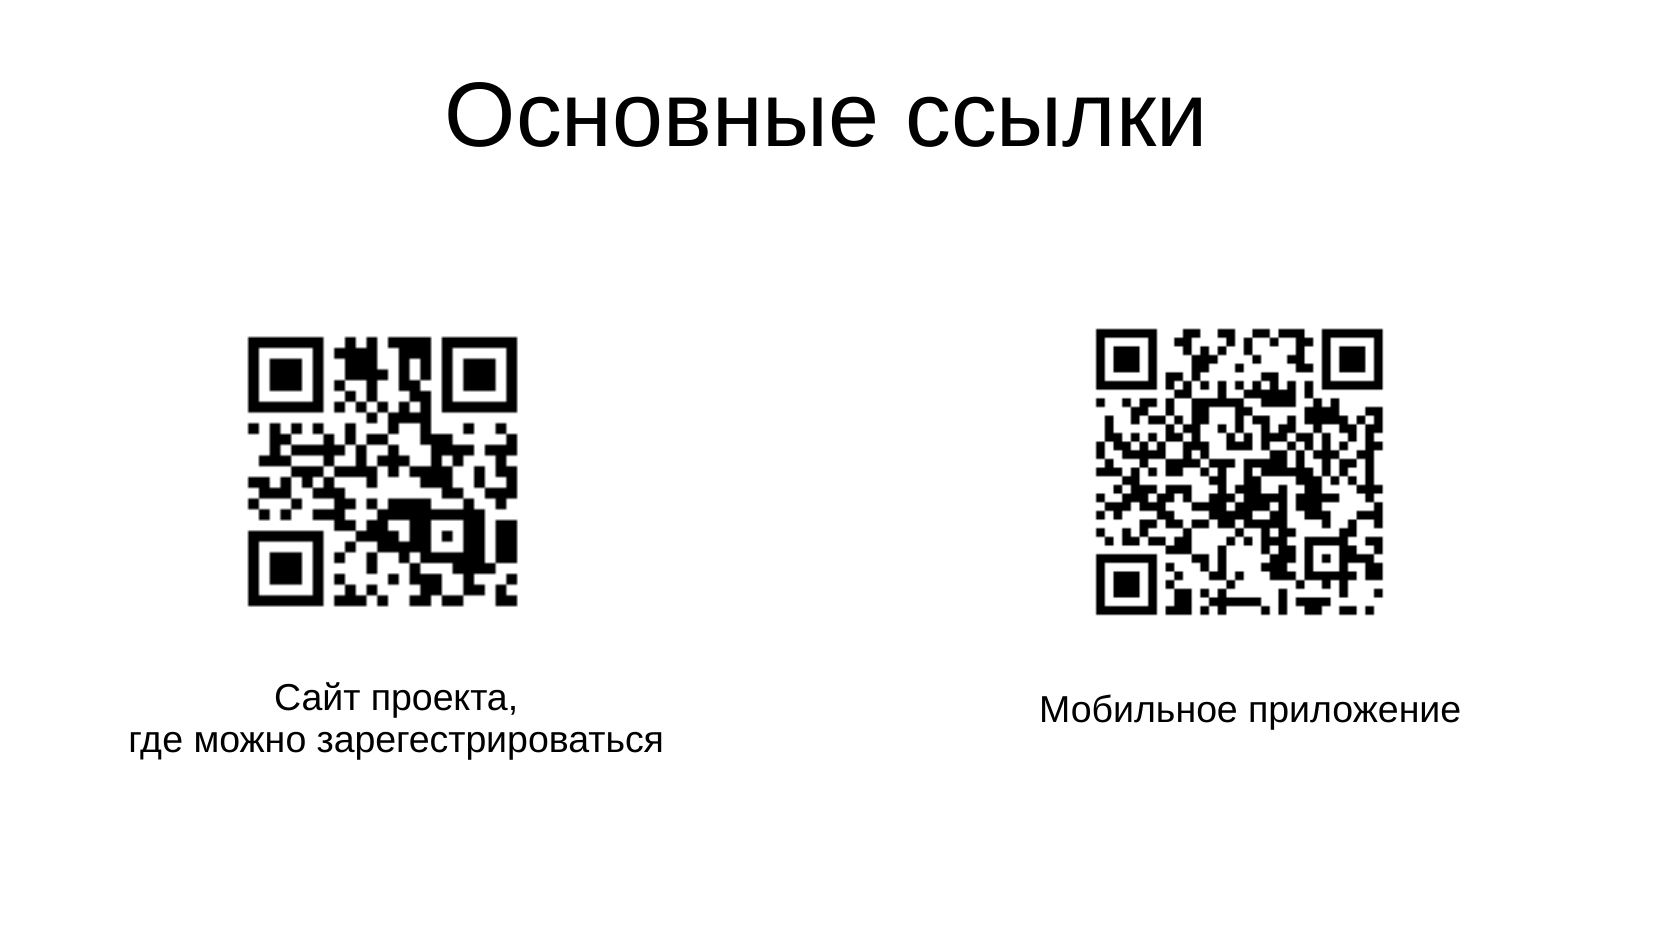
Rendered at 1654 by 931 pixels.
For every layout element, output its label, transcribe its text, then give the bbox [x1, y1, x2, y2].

title Основные ссылки [82, 37, 1571, 193]
text_box Мобильное приложение [1024, 681, 1477, 739]
picture [206, 295, 561, 650]
text_box Сайт проекта, где можно зарегестрироваться [113, 668, 680, 768]
picture [1062, 295, 1418, 650]
